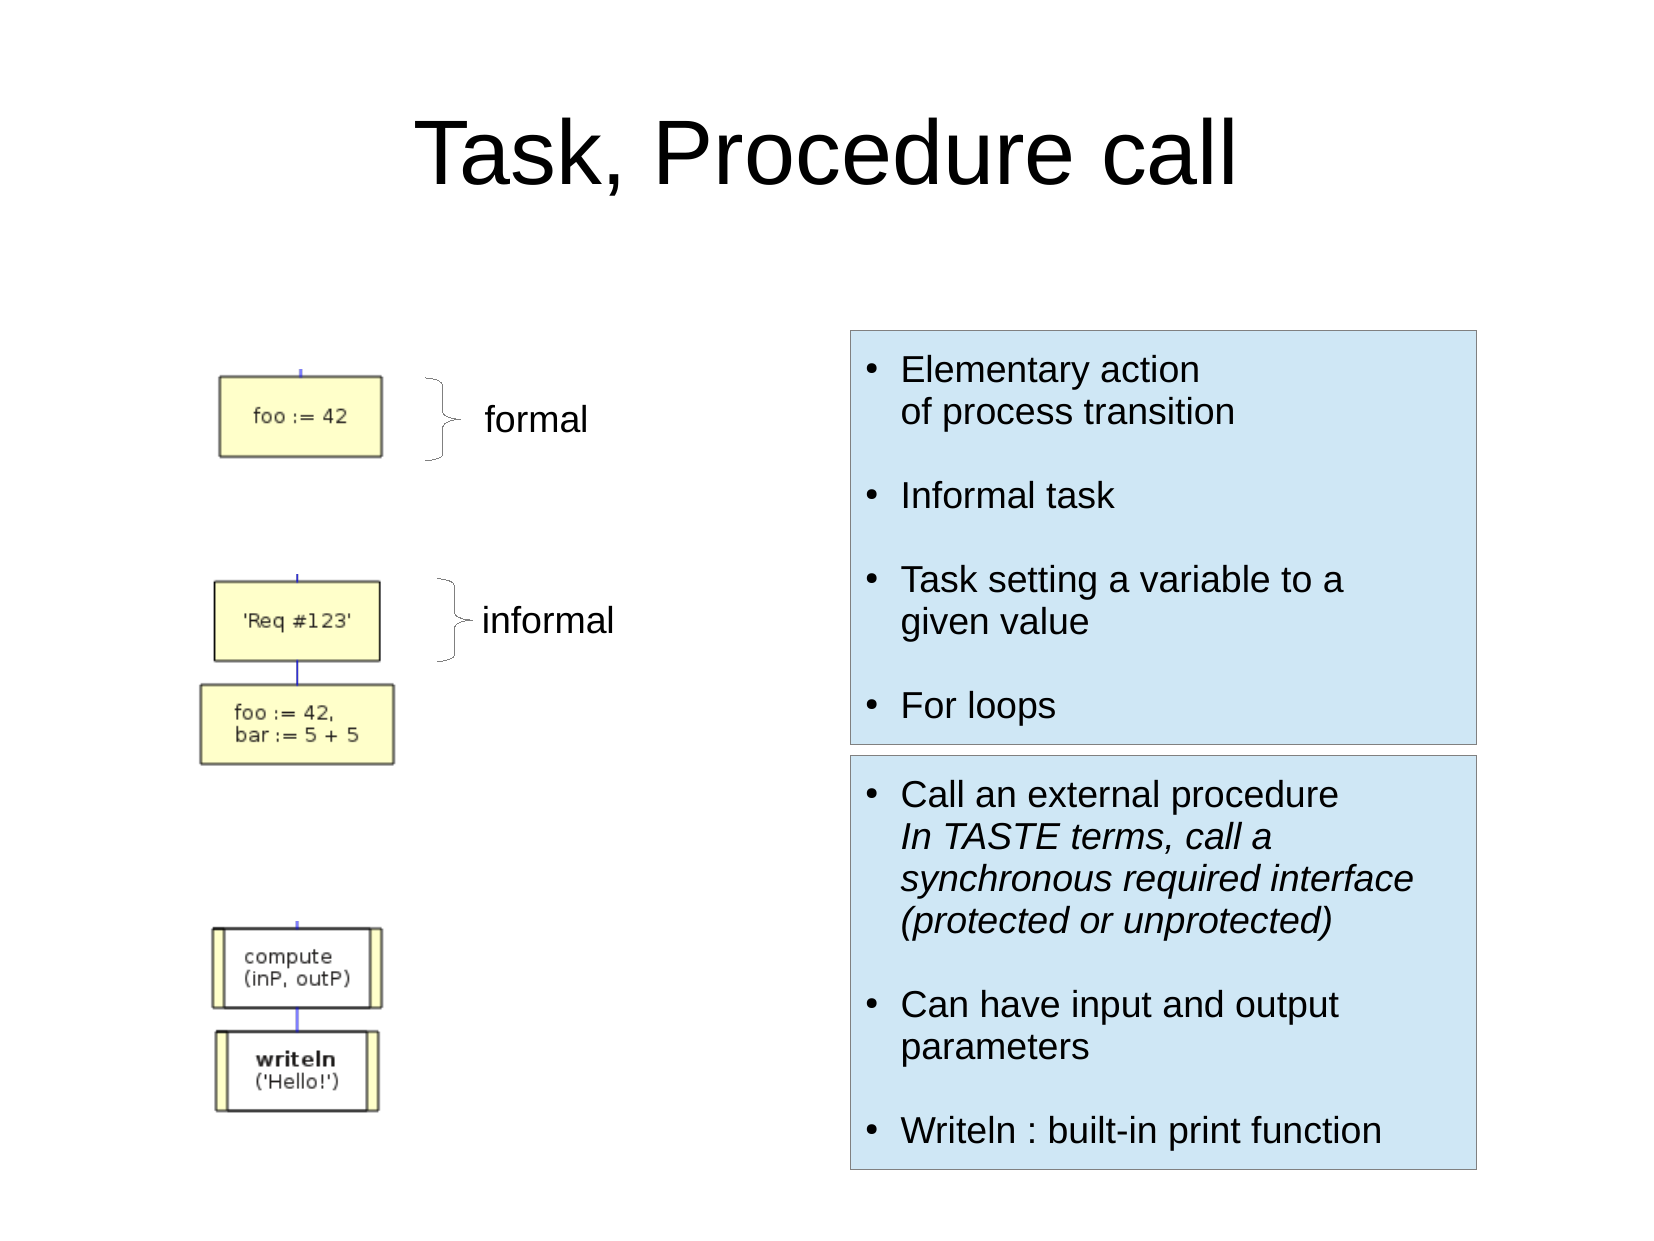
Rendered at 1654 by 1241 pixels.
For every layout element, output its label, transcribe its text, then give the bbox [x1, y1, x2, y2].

text_box Call an external procedure In TASTE terms, call a synchronous required interface (protected or unprotected) Can have input and output parameters Writeln : built-in print function [850, 755, 1477, 1170]
title Task, Procedure call [82, 49, 1571, 257]
picture [205, 921, 390, 1119]
text_box informal [437, 578, 473, 662]
picture [212, 369, 390, 497]
text_box formal [425, 377, 461, 461]
text_box Elementary action of process transition Informal task Task setting a variable to a given value For loops [850, 330, 1477, 745]
picture [193, 574, 402, 804]
